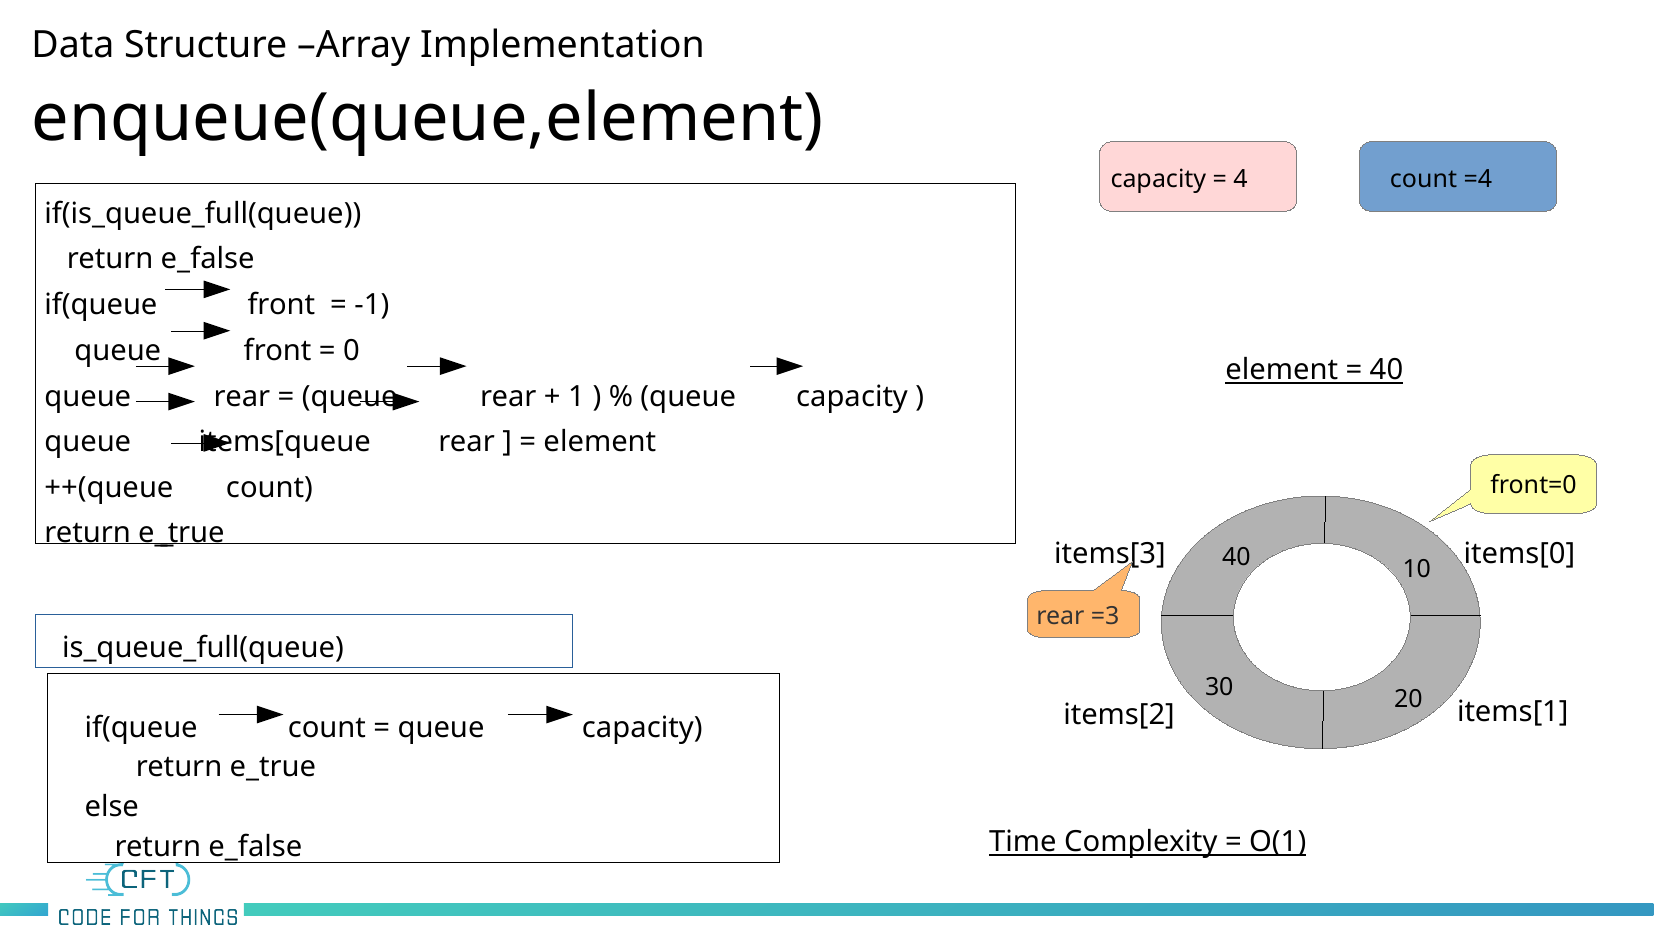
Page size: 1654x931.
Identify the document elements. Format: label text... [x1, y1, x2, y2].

picture [59, 863, 237, 925]
text_box items[2] [1048, 685, 1208, 735]
text_box capacity = 4 [1089, 153, 1312, 206]
text_box Time Complexity = O(1) [974, 813, 1358, 863]
text_box 40 [1207, 531, 1269, 576]
title Data Structure –Array Implementation enqueue(queue,element) [31, 12, 1535, 166]
text_box [1161, 496, 1481, 749]
text_box 10 [1387, 543, 1450, 588]
text_box [289, 842, 297, 847]
text_box [1359, 141, 1557, 153]
text_box count =4 [1349, 153, 1571, 206]
text_box [252, 848, 259, 854]
text_box [1361, 206, 1555, 212]
text_box [158, 840, 166, 854]
text_box front=0 [1429, 454, 1597, 522]
text_box 30 [1190, 661, 1252, 706]
text_box items[0] [1448, 524, 1609, 574]
text_box [35, 520, 1016, 544]
text_box rear =3 [1021, 590, 1148, 635]
text_box [1101, 206, 1295, 212]
text_box is_queue_full(queue) if(queue count = queue capacity) return e_true else return e_false [47, 619, 733, 840]
text_box if(is_queue_full(queue)) return e_false if(queue front = -1) queue front = 0 queue rear = (queue rear + 1 ) % (queue capacity ) queue items[queue rear ] = element ++(queue count) return e_true [29, 184, 1046, 520]
text_box [1093, 561, 1133, 590]
text_box element = 40 [1210, 340, 1441, 390]
text_box [212, 842, 220, 847]
text_box 20 [1379, 673, 1442, 718]
text_box [35, 614, 573, 668]
text_box items[3] [1039, 524, 1208, 574]
text_box items[1] [1442, 682, 1609, 732]
text_box [47, 673, 780, 863]
text_box [1099, 141, 1297, 153]
text_box [130, 842, 138, 847]
